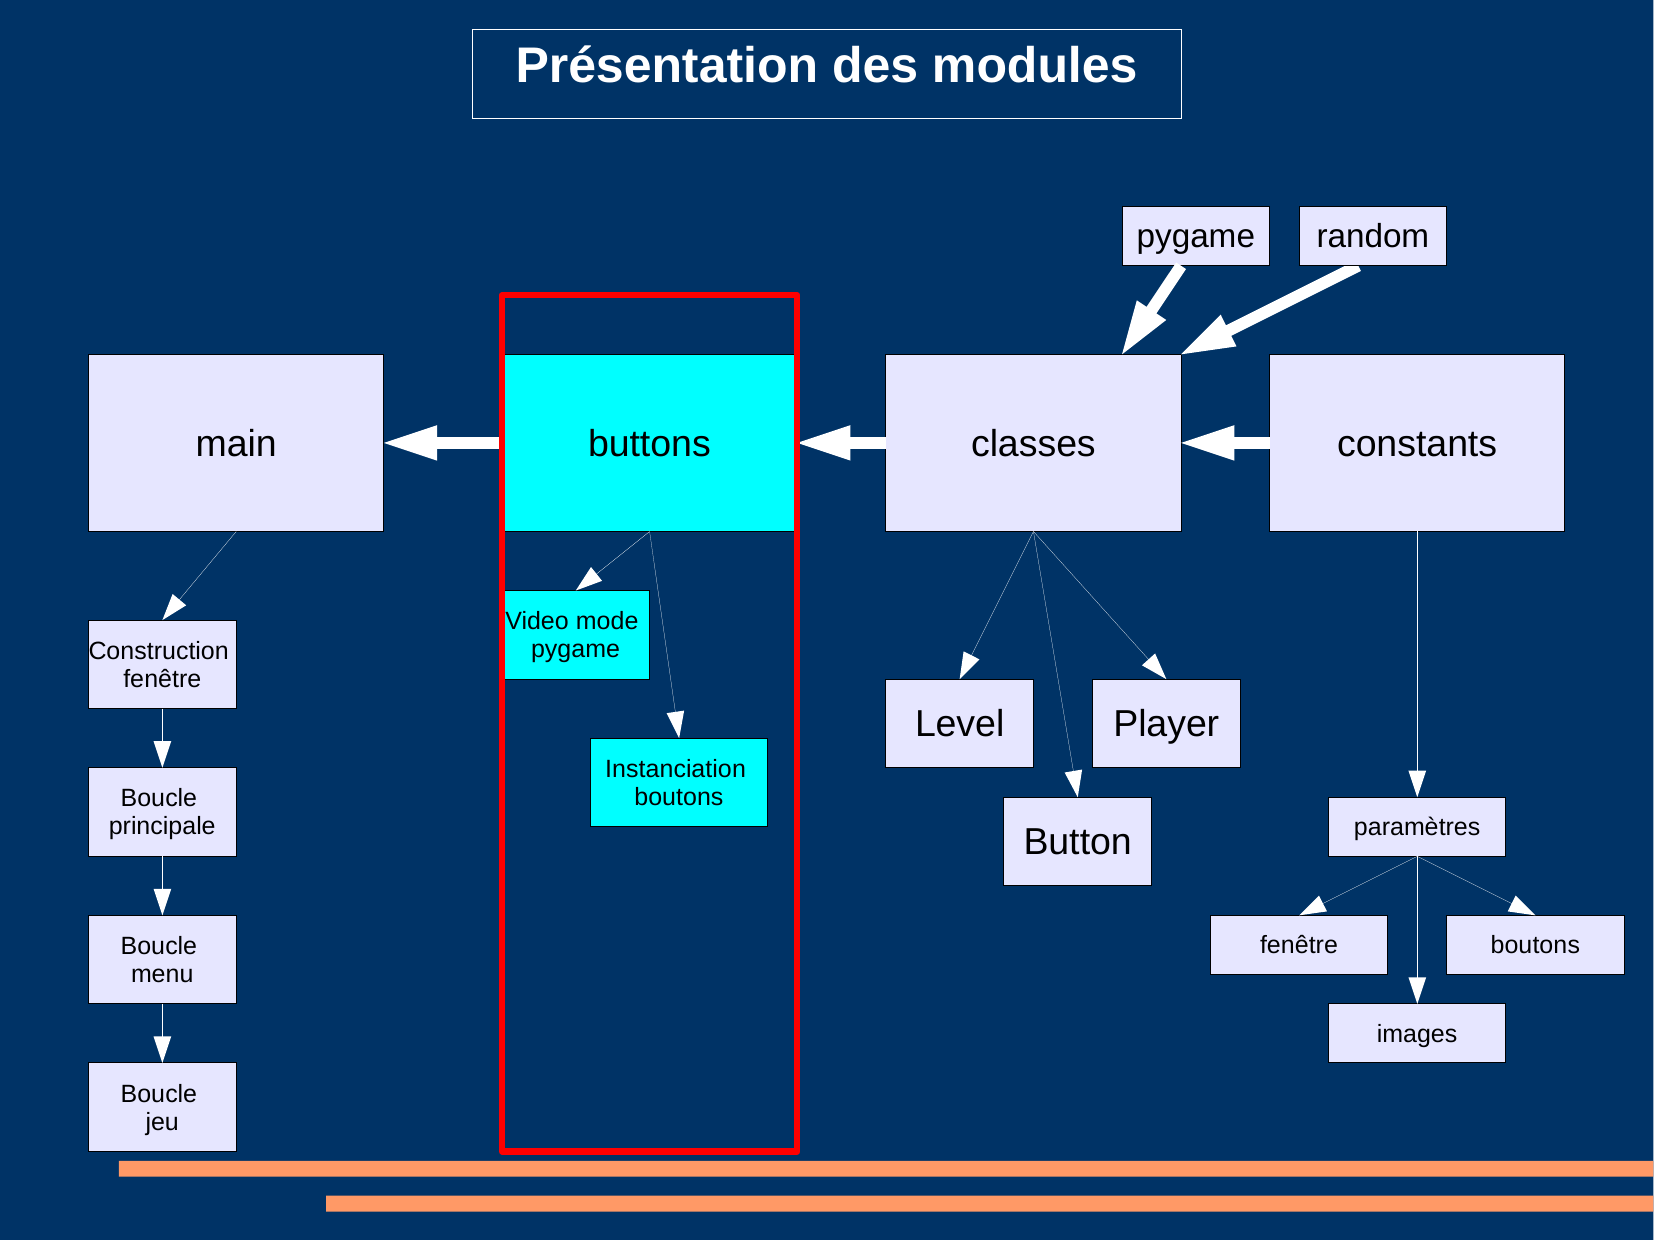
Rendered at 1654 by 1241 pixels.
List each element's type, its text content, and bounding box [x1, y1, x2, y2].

text_box classes [885, 354, 1182, 532]
text_box Construction fenêtre [88, 620, 237, 709]
text_box Video mode pygame [505, 590, 650, 680]
text_box Boucle principale [88, 767, 237, 857]
text_box buttons [505, 354, 794, 532]
text_box Boucle jeu [88, 1062, 237, 1152]
text_box Button [1003, 797, 1152, 886]
text_box Présentation des modules [473, 30, 1181, 118]
text_box Présentation des modules [442, 29, 1211, 159]
text_box paramètres [1328, 797, 1506, 857]
text_box images [1328, 1003, 1506, 1063]
text_box fenêtre [1210, 915, 1388, 975]
text_box Level [885, 679, 1034, 768]
text_box constants [1269, 354, 1565, 532]
text_box Player [1092, 679, 1241, 768]
text_box boutons [1446, 915, 1625, 975]
text_box pygame [1122, 206, 1270, 266]
text_box random [1299, 206, 1447, 266]
text_box Boucle menu [88, 915, 237, 1004]
text_box Instanciation boutons [590, 738, 768, 827]
text_box main [88, 354, 384, 532]
